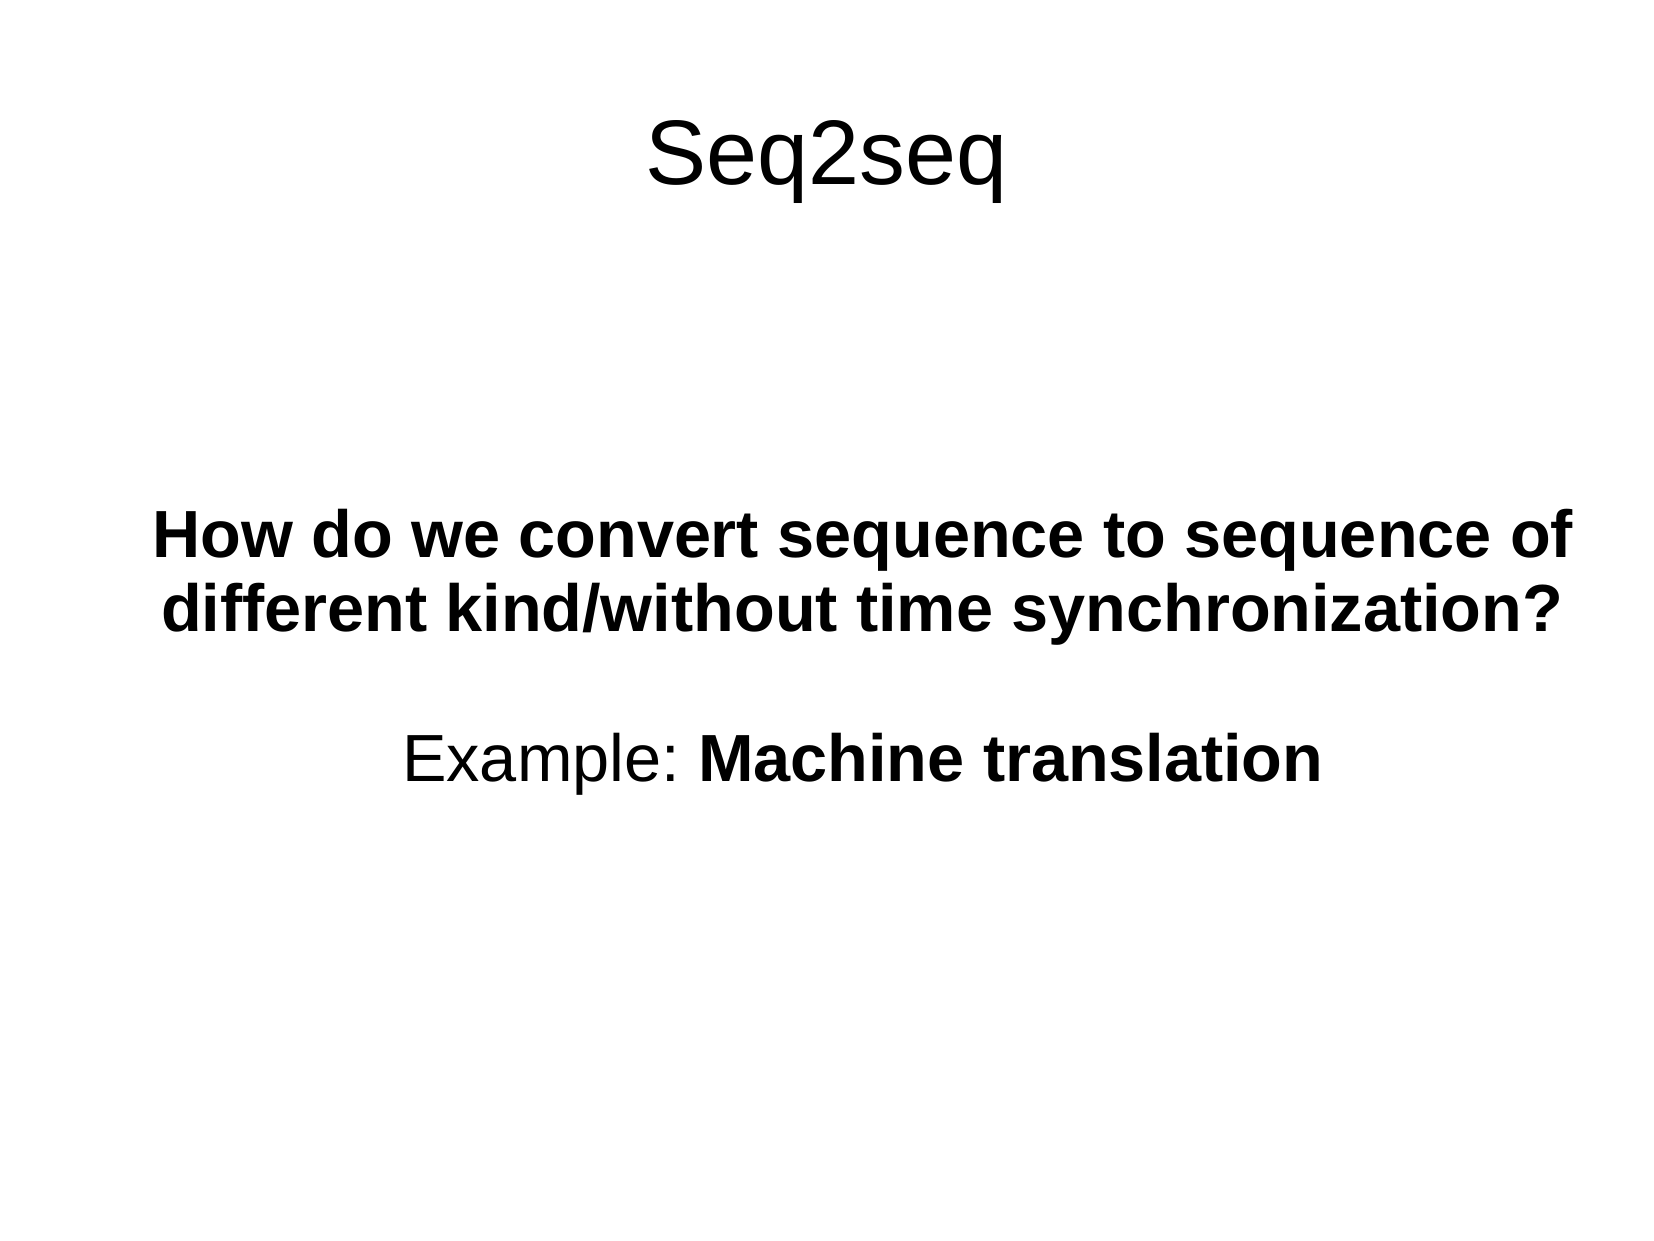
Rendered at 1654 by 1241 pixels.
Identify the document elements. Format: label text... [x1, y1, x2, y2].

subtitle How do we convert sequence to sequence of different kind/without time synchronization? Example: Machine translation [114, 496, 1577, 796]
title Seq2seq [82, 49, 1571, 257]
